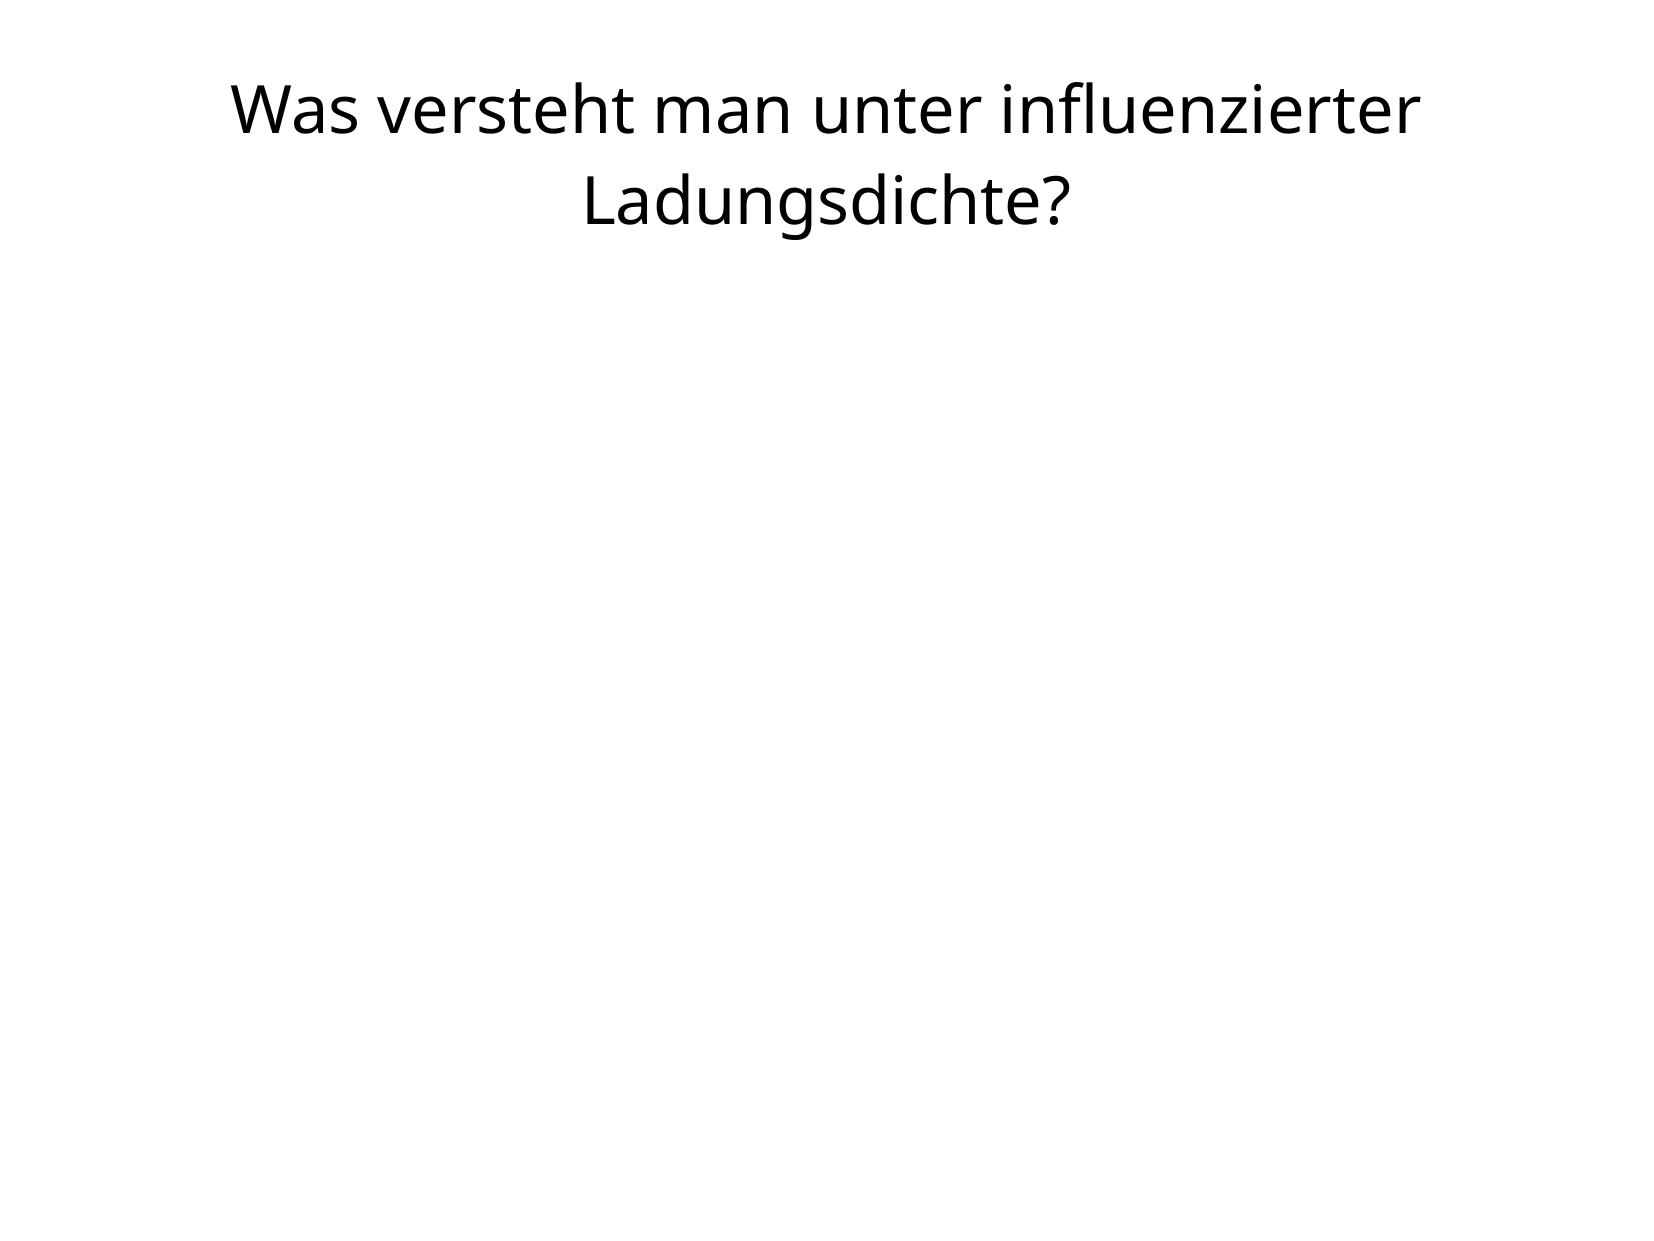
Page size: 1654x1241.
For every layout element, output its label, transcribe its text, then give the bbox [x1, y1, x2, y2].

title Was versteht man unter influenzierter Ladungsdichte? [82, 49, 1571, 257]
